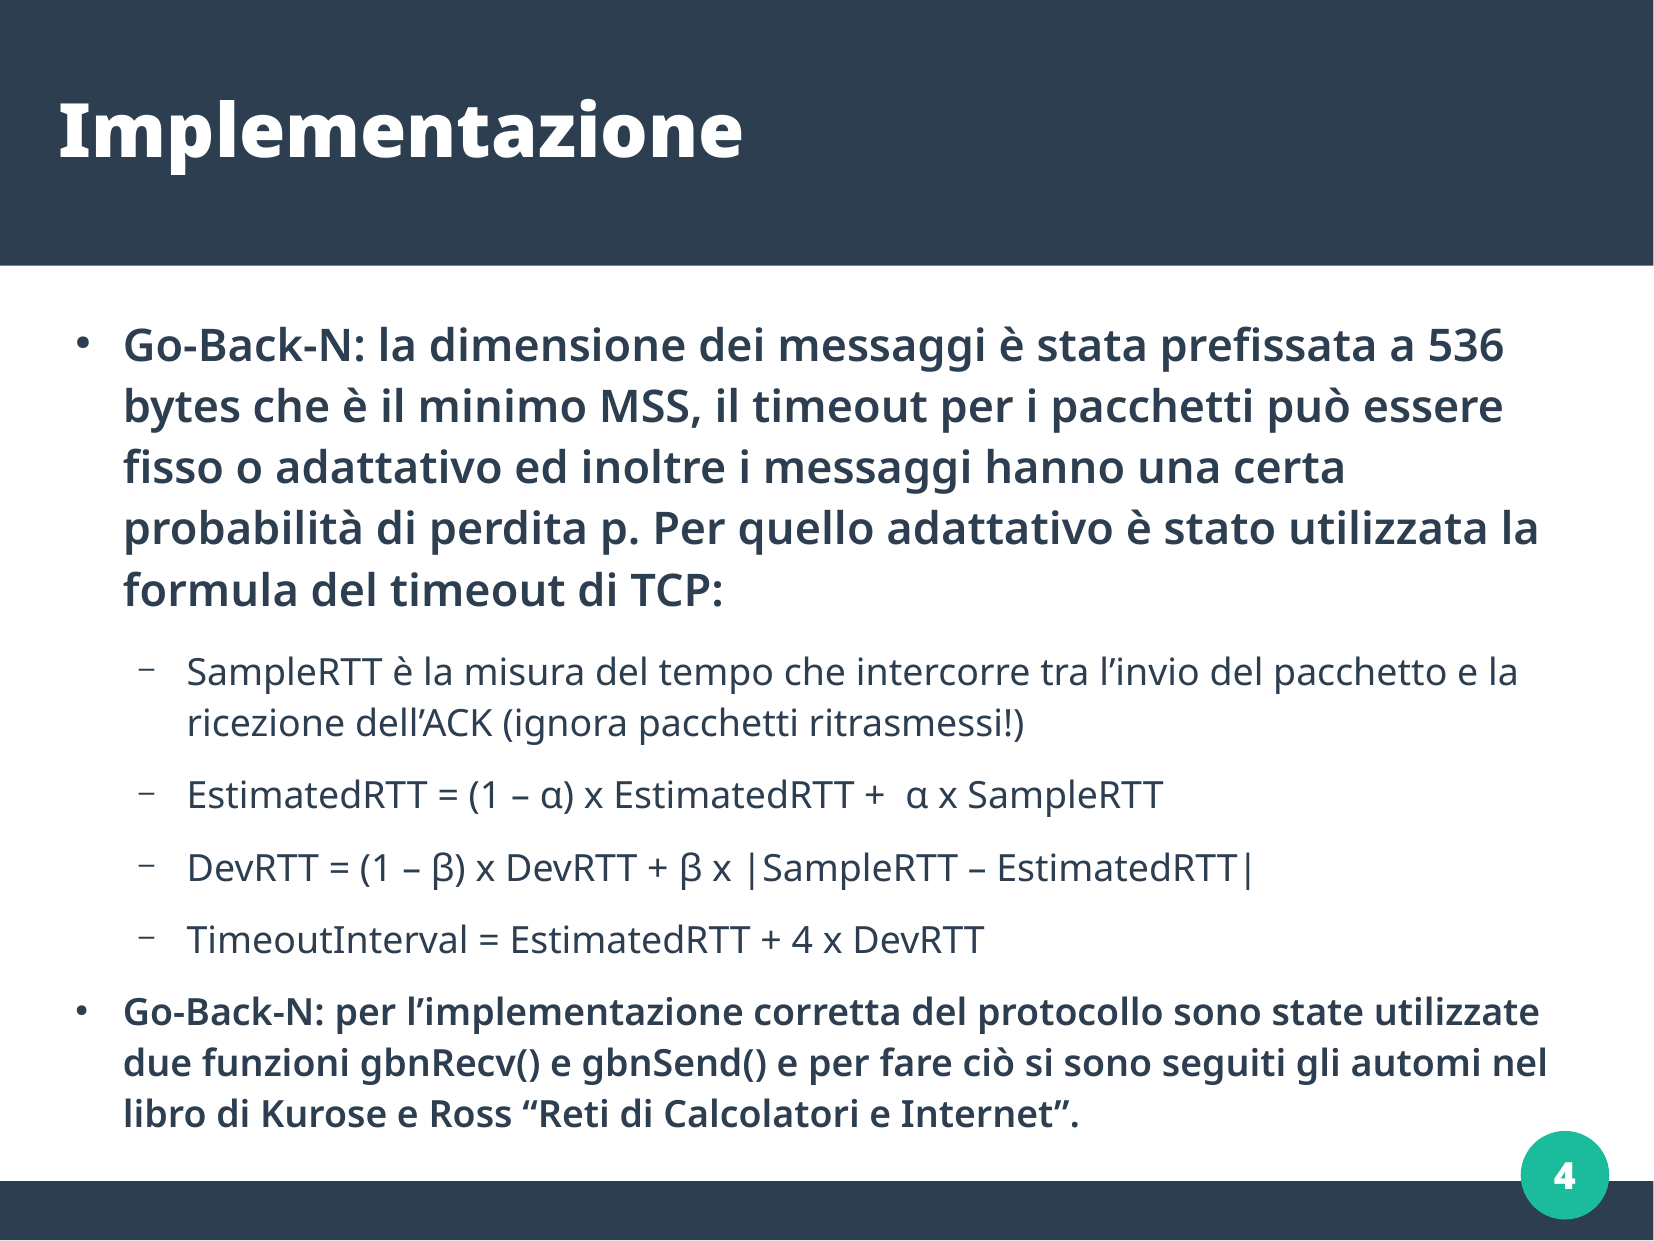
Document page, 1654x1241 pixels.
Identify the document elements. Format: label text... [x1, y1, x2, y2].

title Implementazione [59, 49, 1595, 207]
list Go-Back-N: la dimensione dei messaggi è stata prefissata a 536 bytes che è il minimo MSS, il timeout per i pacchetti può essere fisso o adattativo ed inoltre i messaggi hanno una certa probabilità di perdita p. Per quello adattativo è stato utilizzata la formula del timeout di TCP: SampleRTT è la misura del tempo che intercorre tra l’invio del pacchetto e la ricezione dell’ACK (ignora pacchetti ritrasmessi!) EstimatedRTT = (1 – α) x EstimatedRTT + α x SampleRTT DevRTT = (1 – β) x DevRTT + β x |SampleRTT – EstimatedRTT| TimeoutInterval = EstimatedRTT + 4 x DevRTT Go-Back-N: per l’implementazione corretta del protocollo sono state utilizzate due funzioni gbnRecv() e gbnSend() e per fare ciò si sono seguiti gli automi nel libro di Kurose e Ross “Reti di Calcolatori e Internet”. [59, 312, 1595, 1140]
